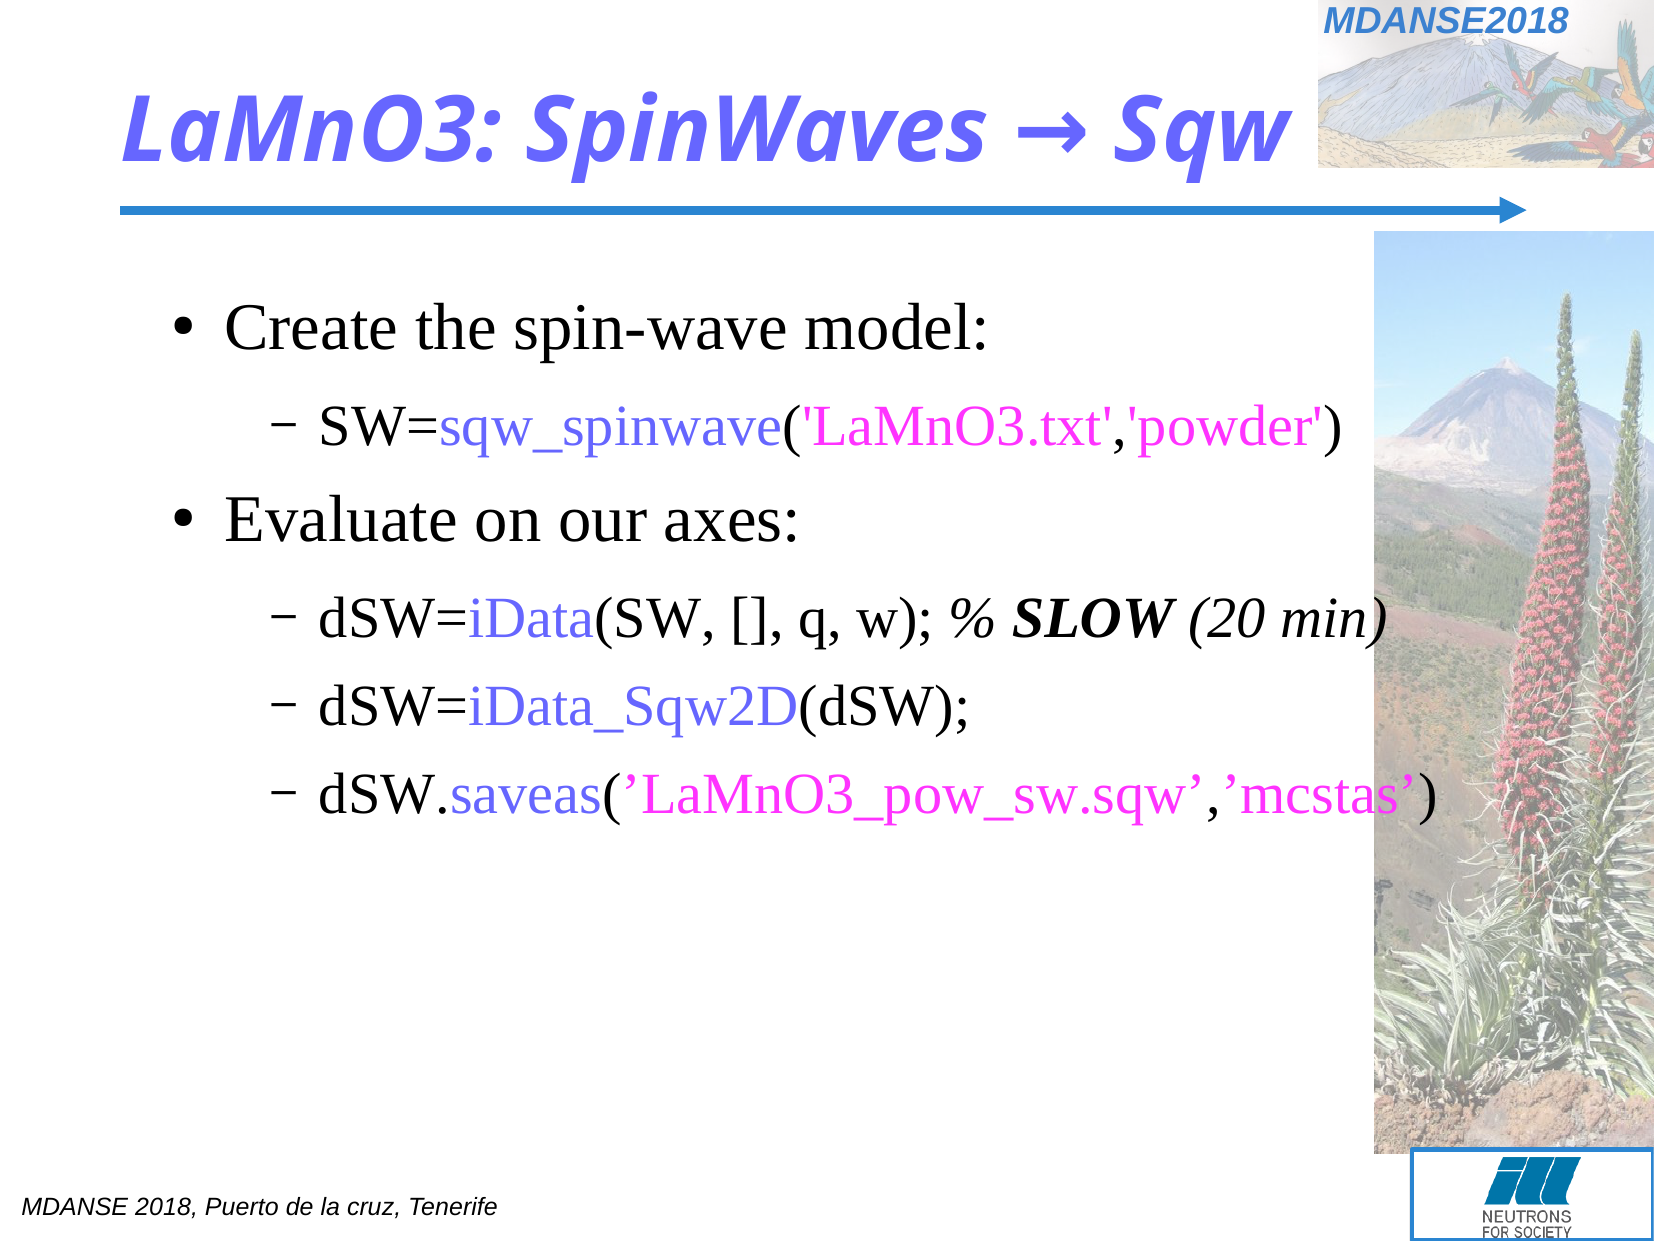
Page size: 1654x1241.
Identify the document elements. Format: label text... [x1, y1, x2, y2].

title LaMnO3: SpinWaves → Sqw [82, 49, 1328, 203]
picture [1479, 1153, 1583, 1241]
list Create the spin-wave model: SW=sqw_spinwave('LaMnO3.txt','powder') Evaluate on our axes: dSW=iData(SW, [], q, w); % SLOW (20 min) dSW=iData_Sqw2D(dSW); dSW.saveas(’LaMnO3_pow_sw.sqw’,’mcstas’) [82, 290, 1571, 1010]
